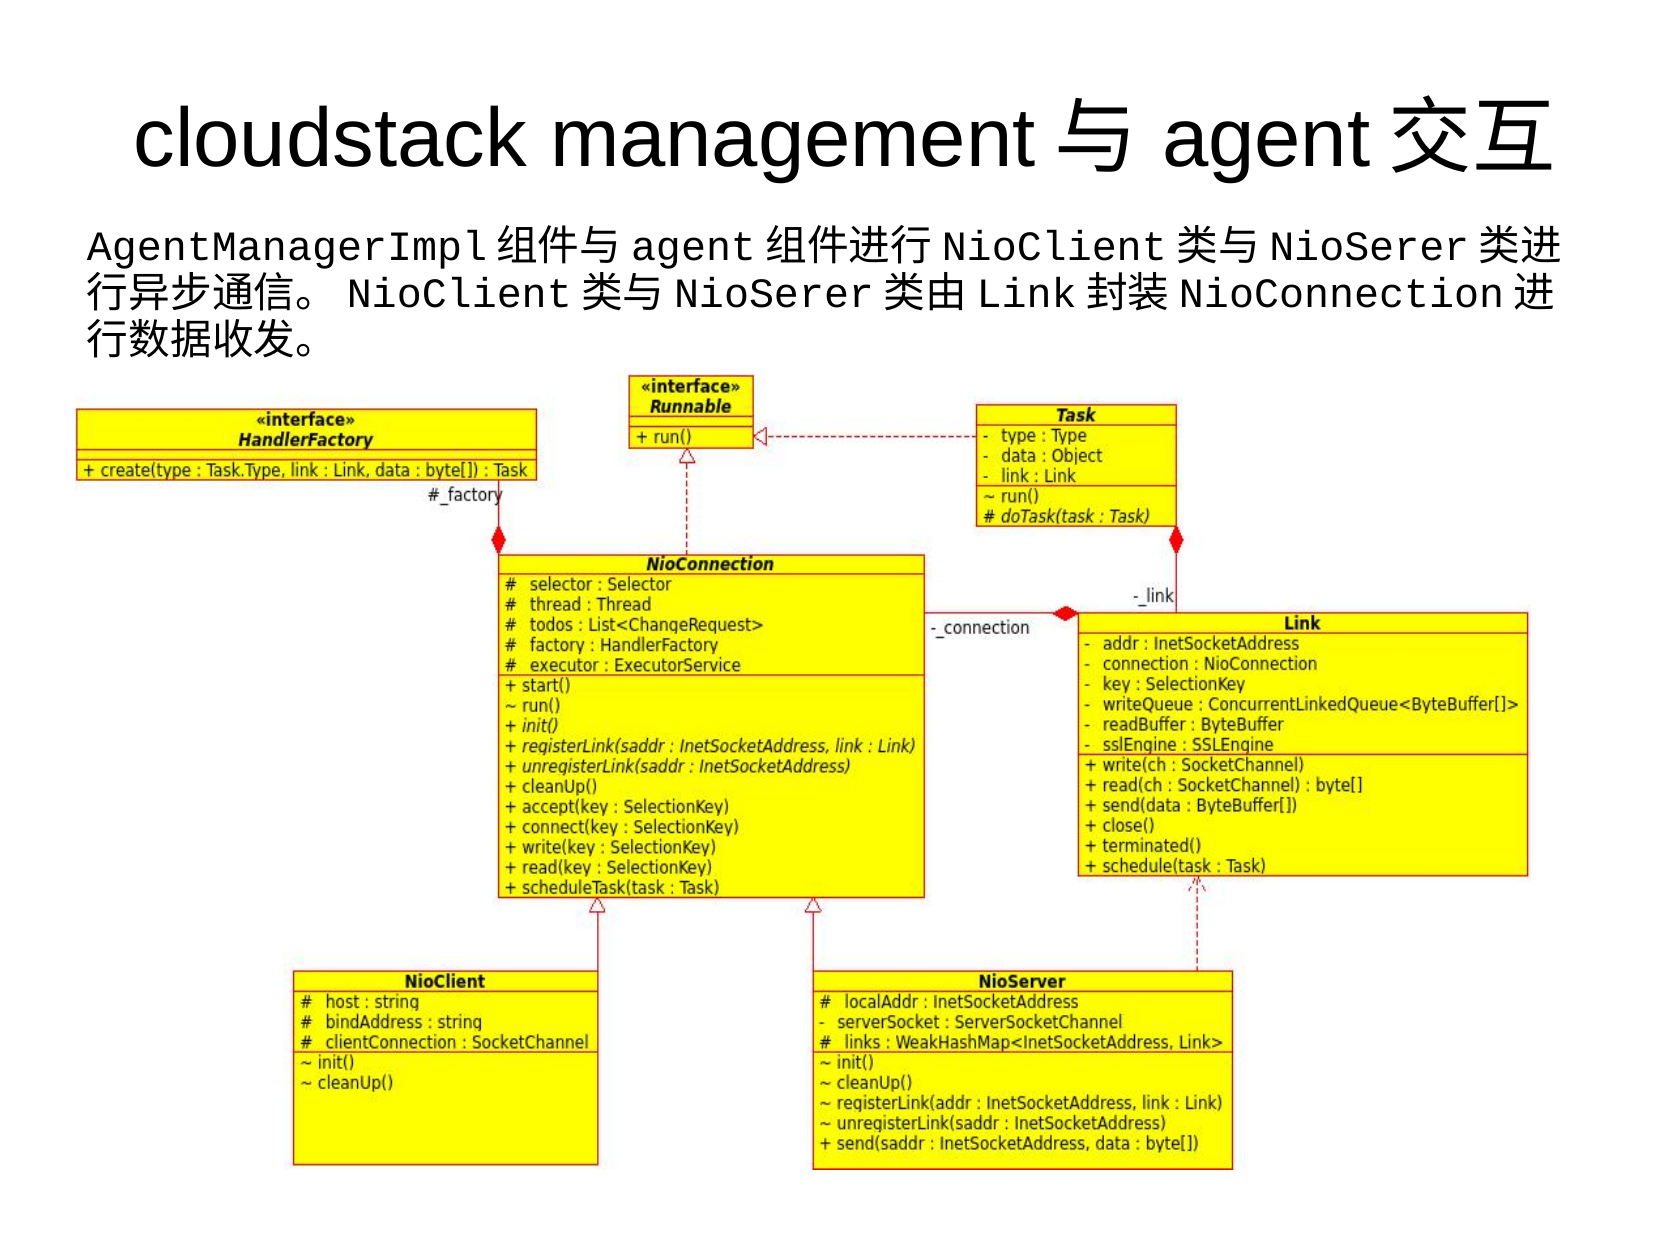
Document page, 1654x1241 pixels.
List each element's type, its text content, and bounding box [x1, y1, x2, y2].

list AgentManagerImpl组件与agent组件进行NioClient类与NioSerer类进行异步通信。NioClient类与NioSerer类由Link封装NioConnection进行数据收发。 [86, 225, 1576, 376]
title cloudstack management与agent交互 [82, 49, 1571, 211]
picture [75, 374, 1531, 1171]
